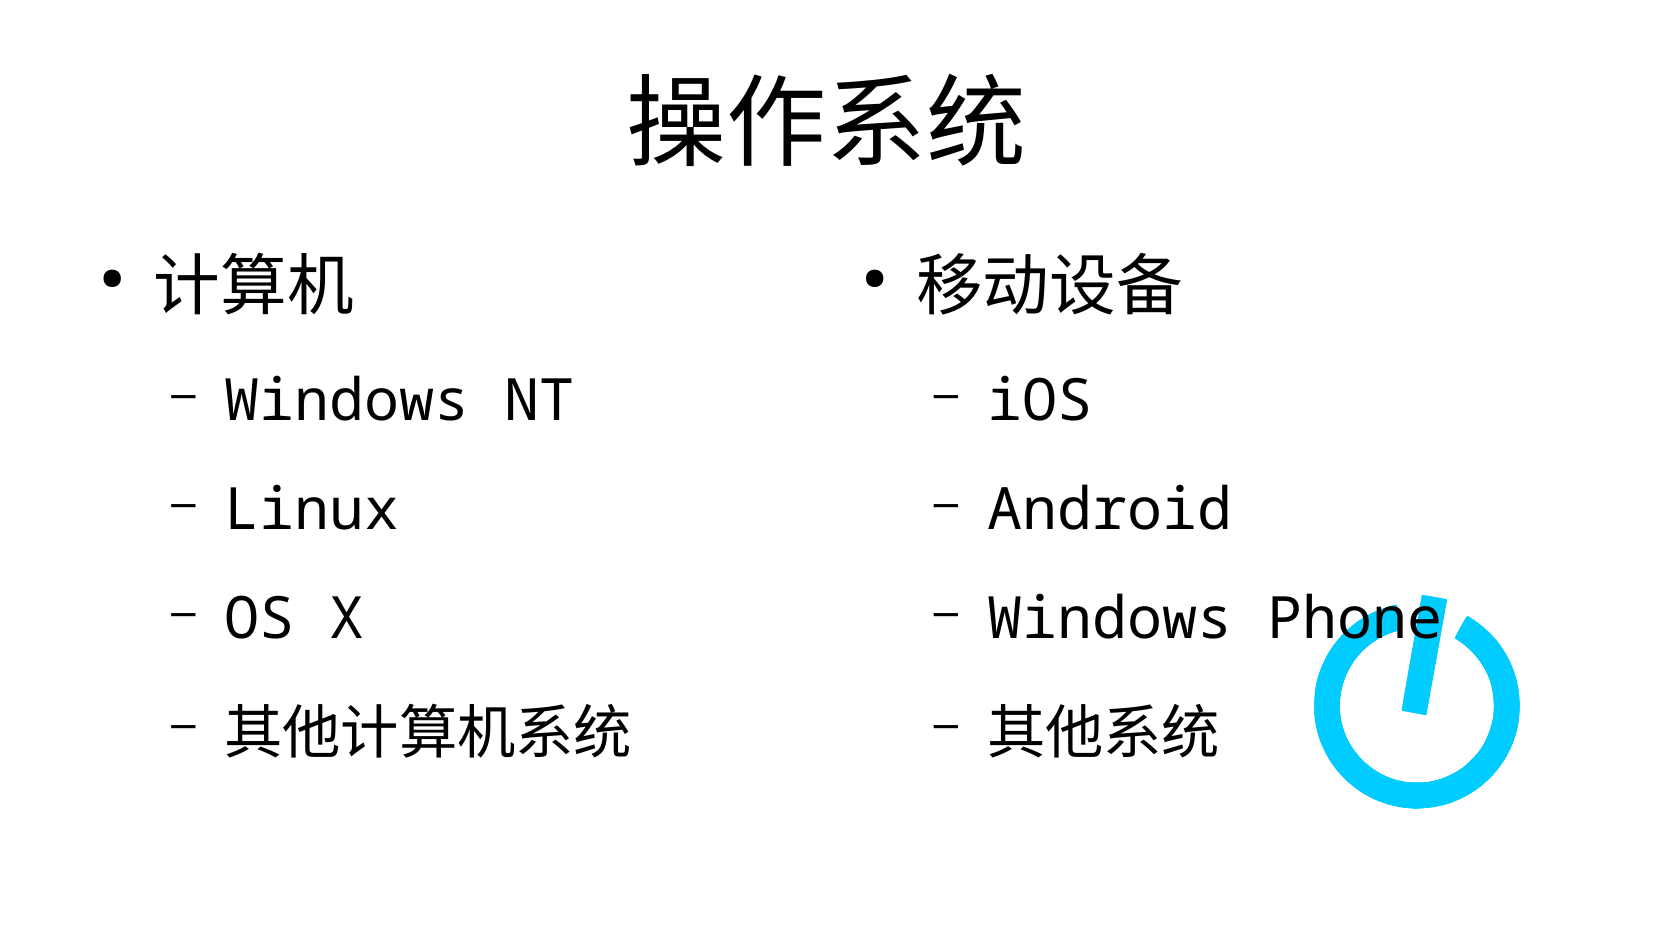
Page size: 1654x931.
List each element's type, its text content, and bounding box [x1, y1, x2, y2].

list 移动设备 iOS Android Windows Phone 其他系统 [845, 217, 1572, 898]
title 操作系统 [82, 37, 1571, 193]
list 计算机 Windows NT Linux OS X 其他计算机系统 [82, 217, 809, 851]
